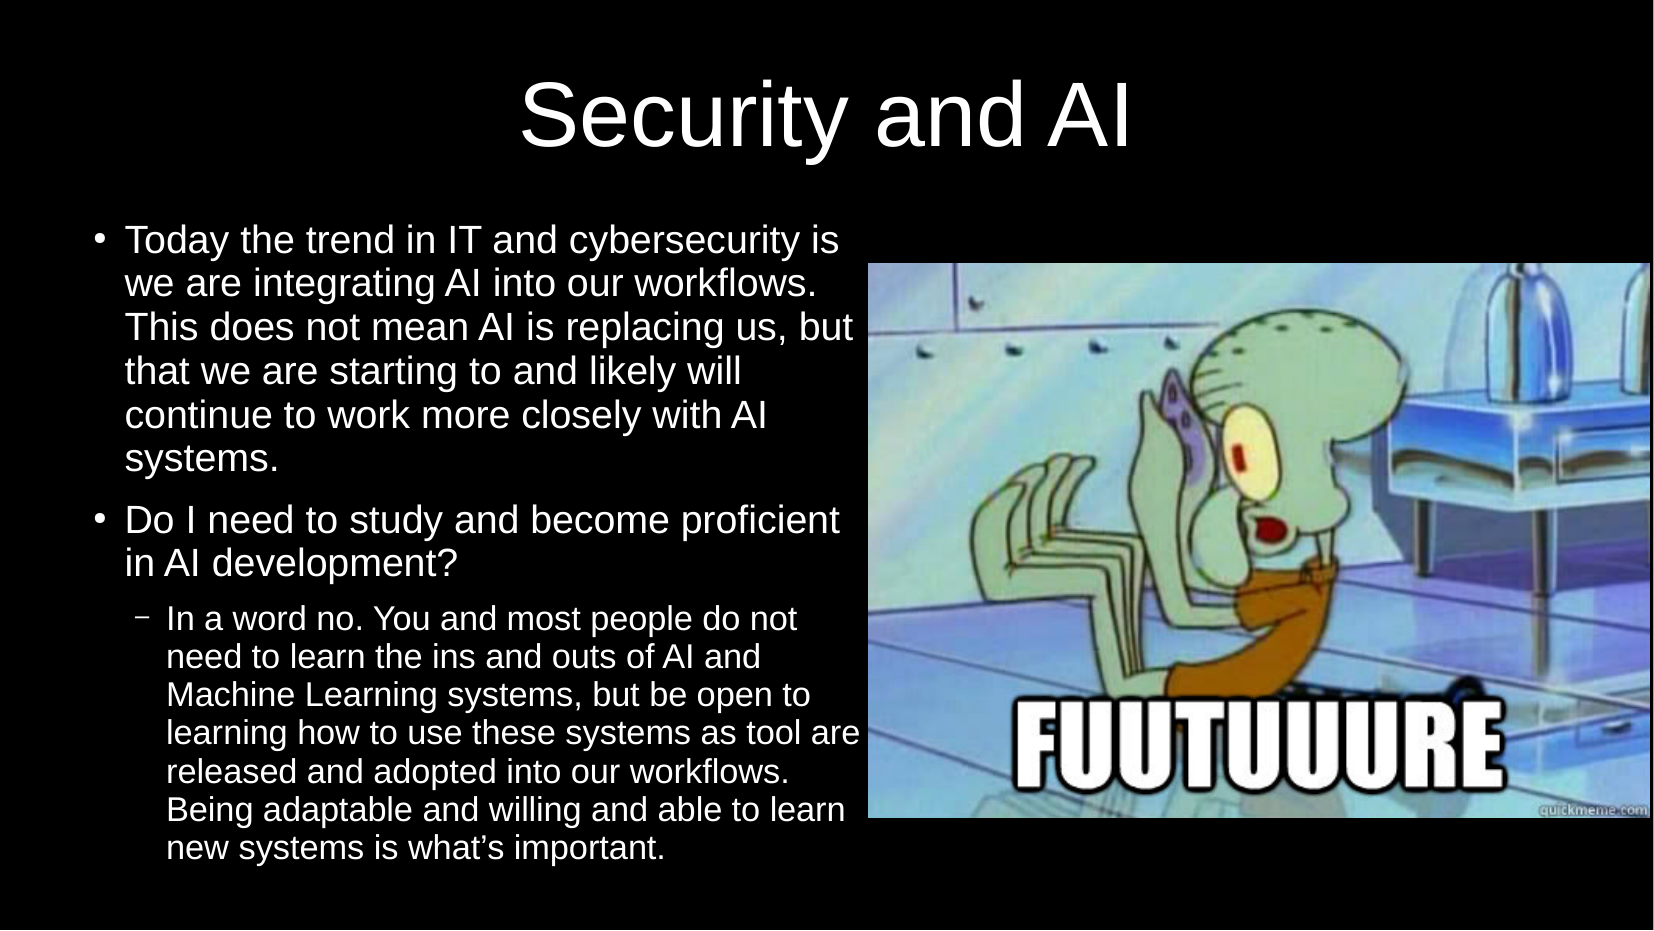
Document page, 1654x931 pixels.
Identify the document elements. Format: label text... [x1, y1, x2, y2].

picture [868, 263, 1650, 818]
title Security and AI [82, 37, 1571, 193]
list Today the trend in IT and cybersecurity is we are integrating AI into our workflows. This does not mean AI is replacing us, but that we are starting to and likely will continue to work more closely with AI systems. Do I need to study and become proficient in AI development? In a word no. You and most people do not need to learn the ins and outs of AI and Machine Learning systems, but be open to learning how to use these systems as tool are released and adopted into our workflows. Being adaptable and willing and able to learn new systems is what’s important. [82, 217, 863, 901]
